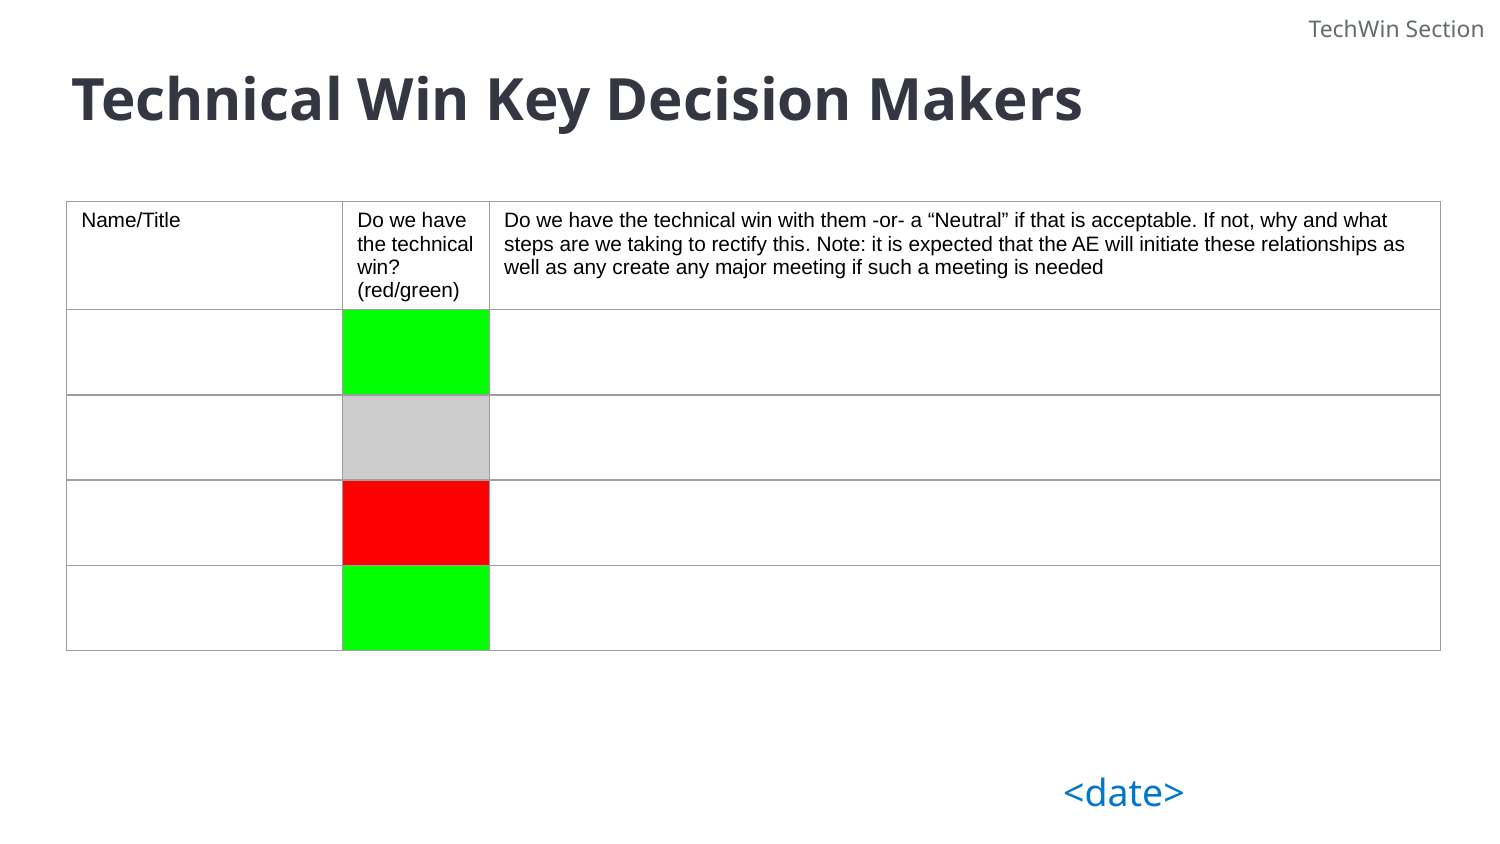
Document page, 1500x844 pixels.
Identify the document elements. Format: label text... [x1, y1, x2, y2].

table_cell [343, 310, 489, 394]
table_cell [67, 566, 342, 650]
text_box Technical Win Key Decision Makers [56, 15, 1363, 141]
table_cell [343, 566, 489, 650]
text_box <date> [1048, 753, 1318, 821]
table_cell [490, 481, 1440, 565]
table_cell [67, 310, 342, 394]
table_cell [67, 396, 342, 479]
table_cell [67, 481, 342, 565]
table_cell [343, 481, 489, 565]
table_cell [490, 310, 1440, 394]
table_cell [490, 396, 1440, 479]
table_cell [343, 396, 489, 479]
table_header Do we have the technical win? (red/green) [343, 202, 489, 309]
text_box TechWin Section [1252, 0, 1500, 55]
table_header Name/Title [67, 202, 342, 309]
table_header Do we have the technical win with them -or- a “Neutral” if that is acceptable. If not, why and what steps are we taking to rectify this. Note: it is expected that the AE will initiate these relationships as well as any create any major meeting if such a meeting is needed [490, 202, 1440, 309]
table_cell [490, 566, 1440, 650]
